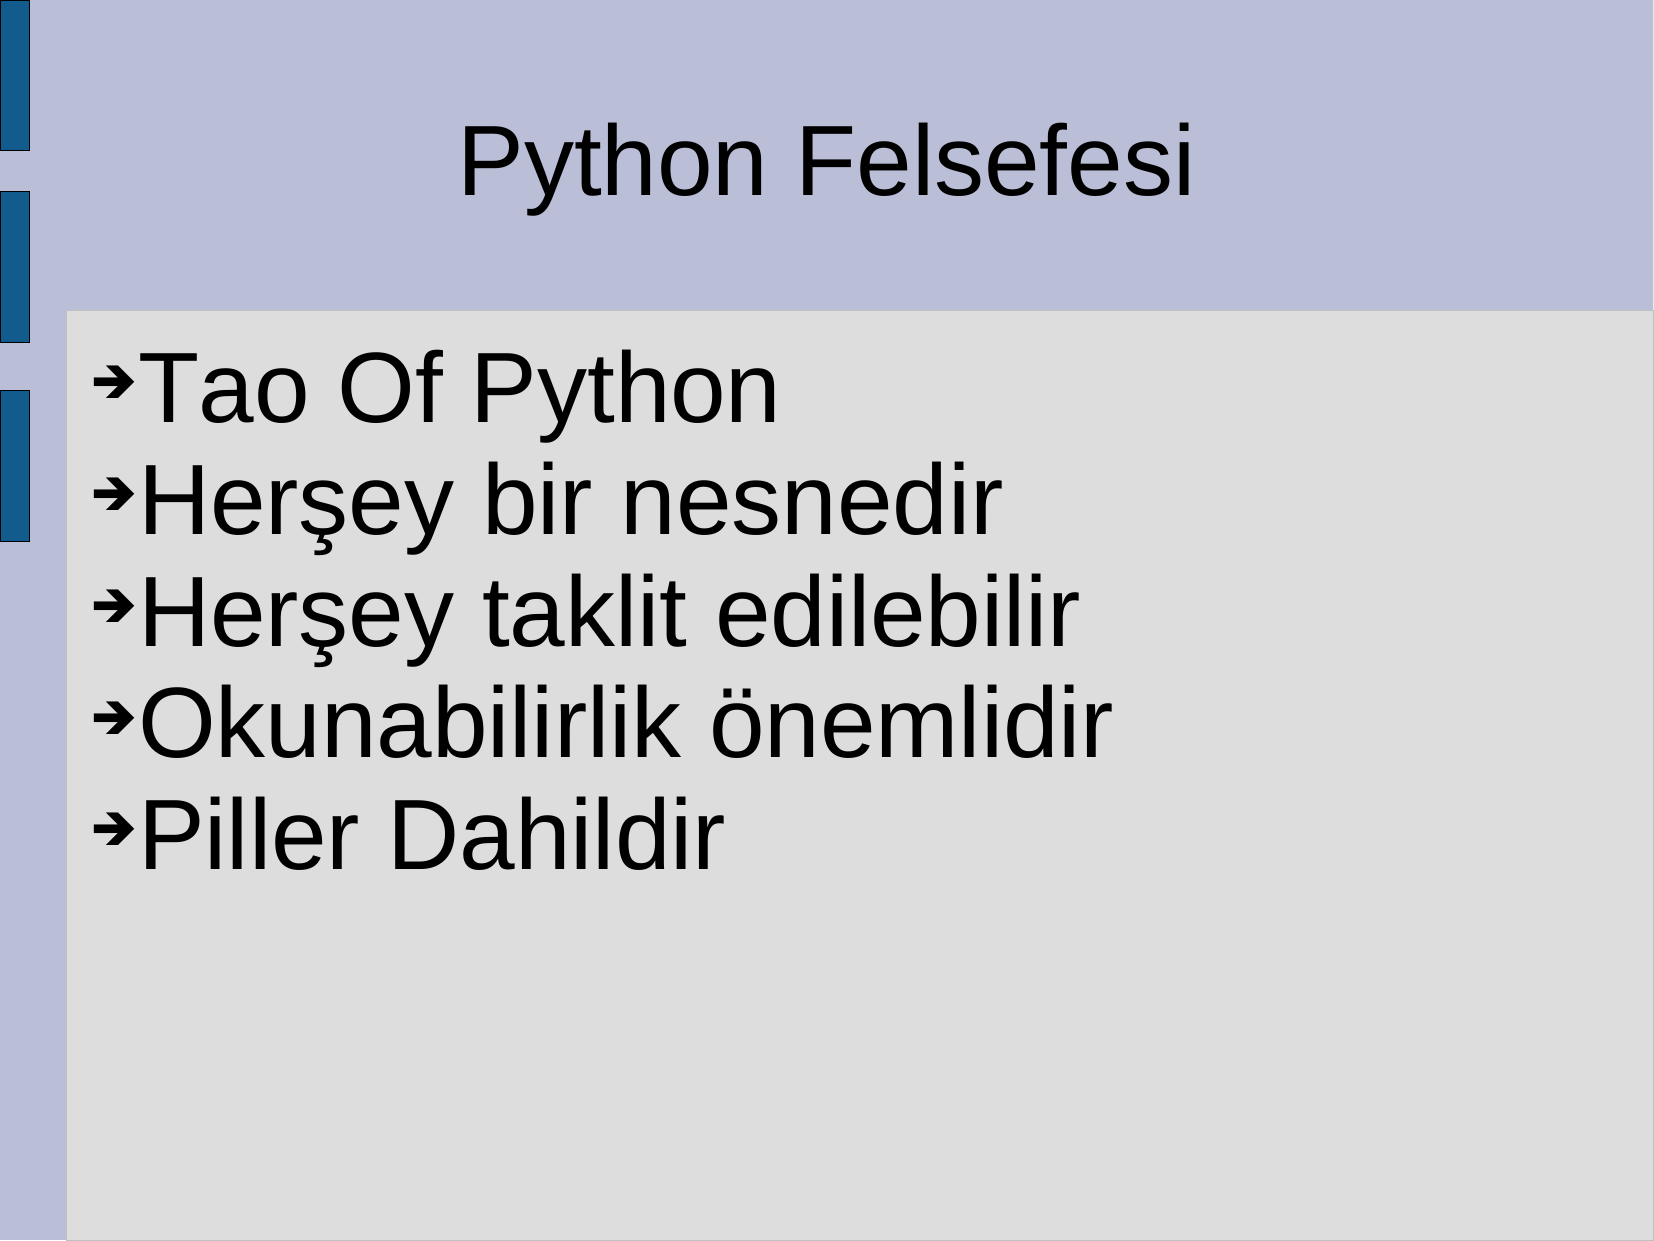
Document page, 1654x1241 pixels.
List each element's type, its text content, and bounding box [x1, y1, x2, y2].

text_box Tao Of Python Herşey bir nesnedir Herşey taklit edilebilir Okunabilirlik önemlidir Piller Dahildir [90, 332, 1116, 953]
text_box Python Felsefesi [457, 104, 1197, 229]
